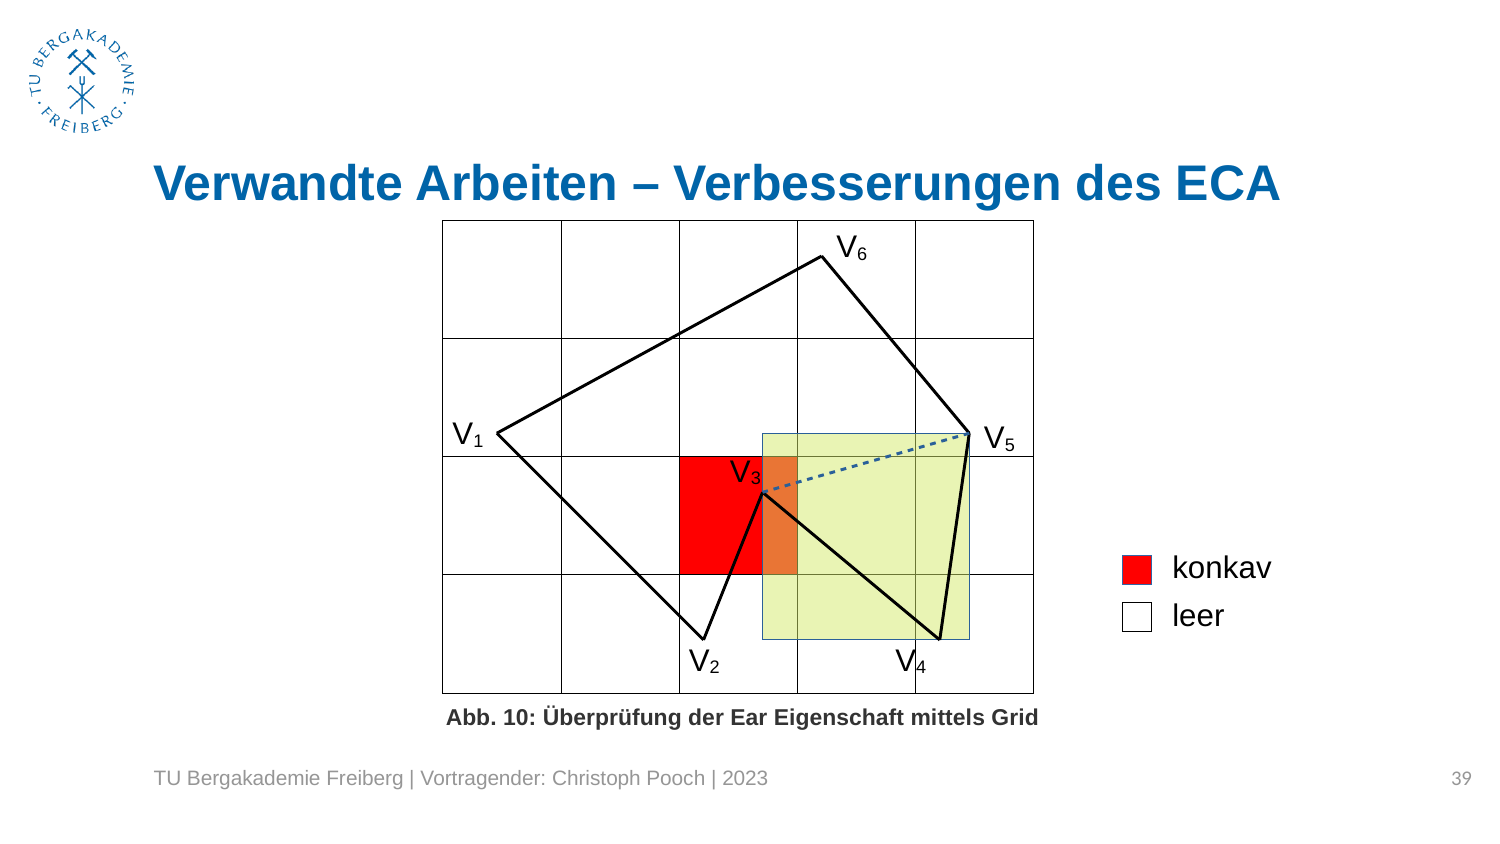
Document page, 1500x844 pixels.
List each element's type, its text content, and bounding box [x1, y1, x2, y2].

text_box V6 [821, 222, 911, 272]
text_box [442, 453, 1034, 694]
slide_number 44 [1352, 764, 1473, 825]
text_box V4 [880, 635, 970, 686]
text_box konkav [1157, 543, 1365, 590]
text_box V3 [715, 446, 804, 497]
text_box Abb. 10: Überprüfung der Ear Eigenschaft mittels Grid [431, 696, 1069, 781]
text_box leer [1157, 590, 1365, 641]
footer TU Bergakademie Freiberg | Vortragender: Christoph Pooch | 2023 [153, 764, 1353, 824]
text_box [1122, 602, 1152, 632]
text_box [1122, 555, 1152, 585]
text_box V5 [969, 413, 1058, 463]
text_box V1 [437, 409, 527, 459]
text_box [526, 259, 967, 635]
text_box V2 [673, 635, 763, 686]
list Verwandte Arbeiten – Verbesserungen des ECA [153, 150, 1477, 221]
picture [29, 29, 134, 133]
text_box [442, 220, 1034, 429]
